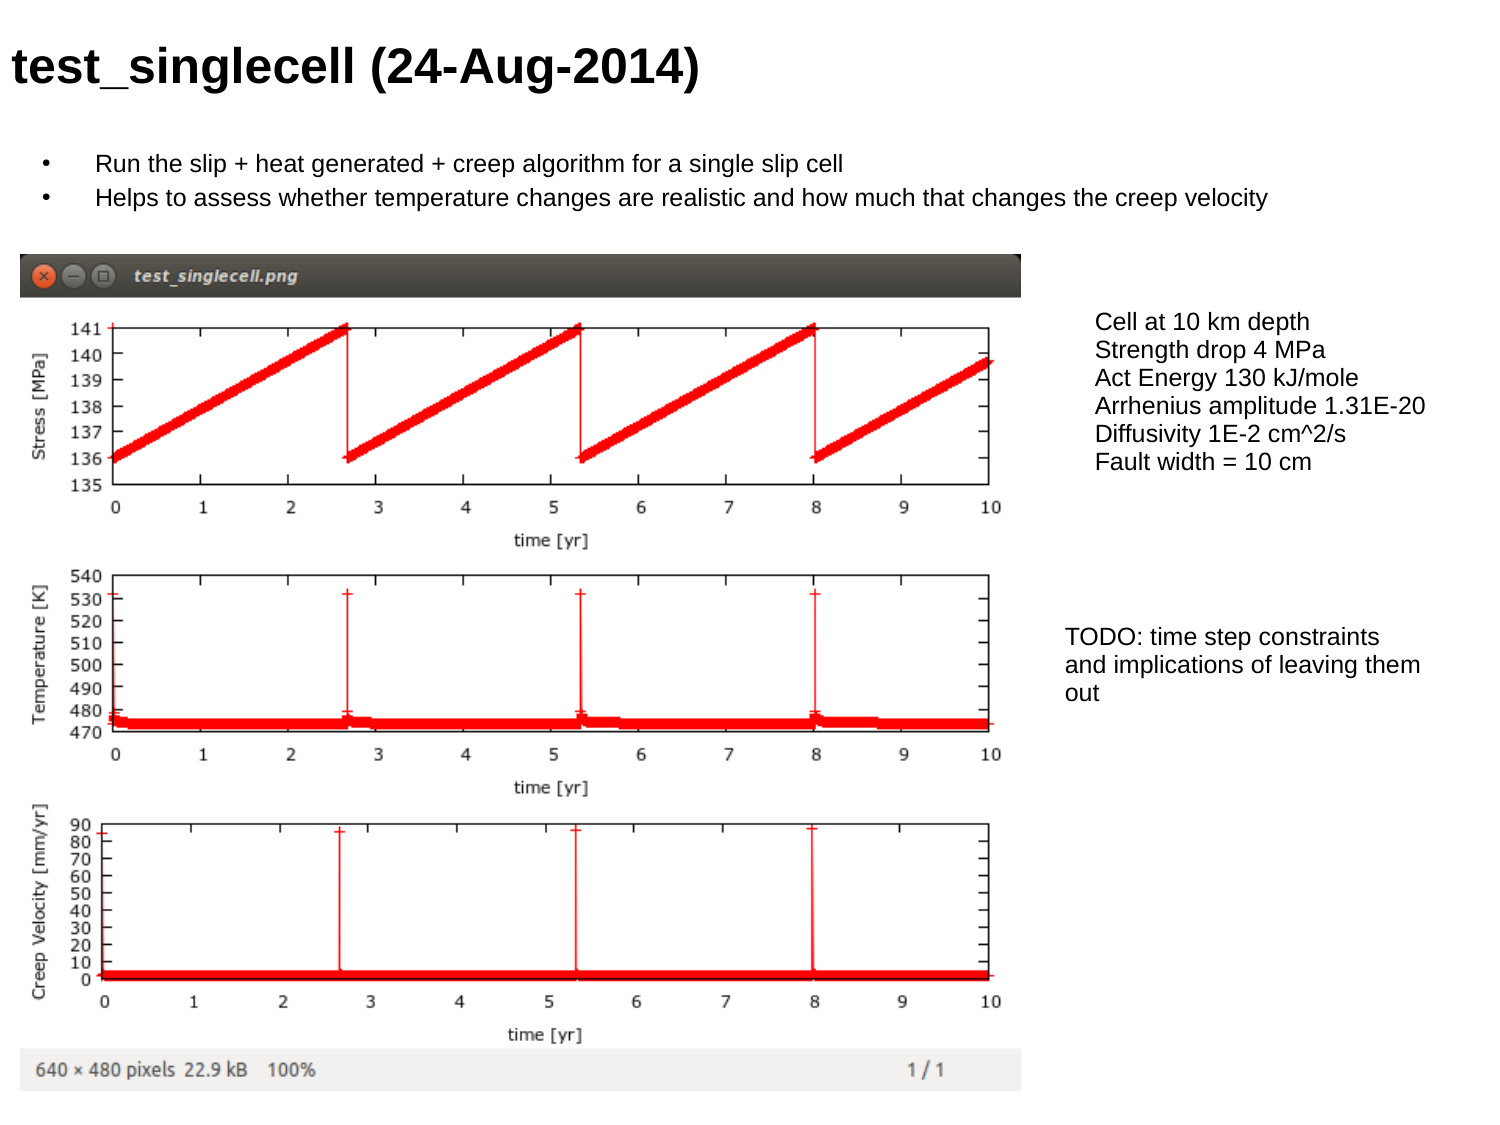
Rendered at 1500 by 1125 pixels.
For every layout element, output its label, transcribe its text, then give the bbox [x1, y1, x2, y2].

list Run the slip + heat generated + creep algorithm for a single slip cell Helps to assess whether temperature changes are realistic and how much that changes the creep velocity [24, 149, 1425, 225]
text_box TODO: time step constraints and implications of leaving them out [1050, 615, 1441, 724]
text_box Cell at 10 km depth Strength drop 4 MPa Act Energy 130 kJ/mole Arrhenius amplitude 1.31E-20 Diffusivity 1E-2 cm^2/s Fault width = 10 cm [1080, 299, 1471, 503]
title test_singlecell (24-Aug-2014) [11, 19, 1086, 112]
picture [20, 254, 1021, 1091]
